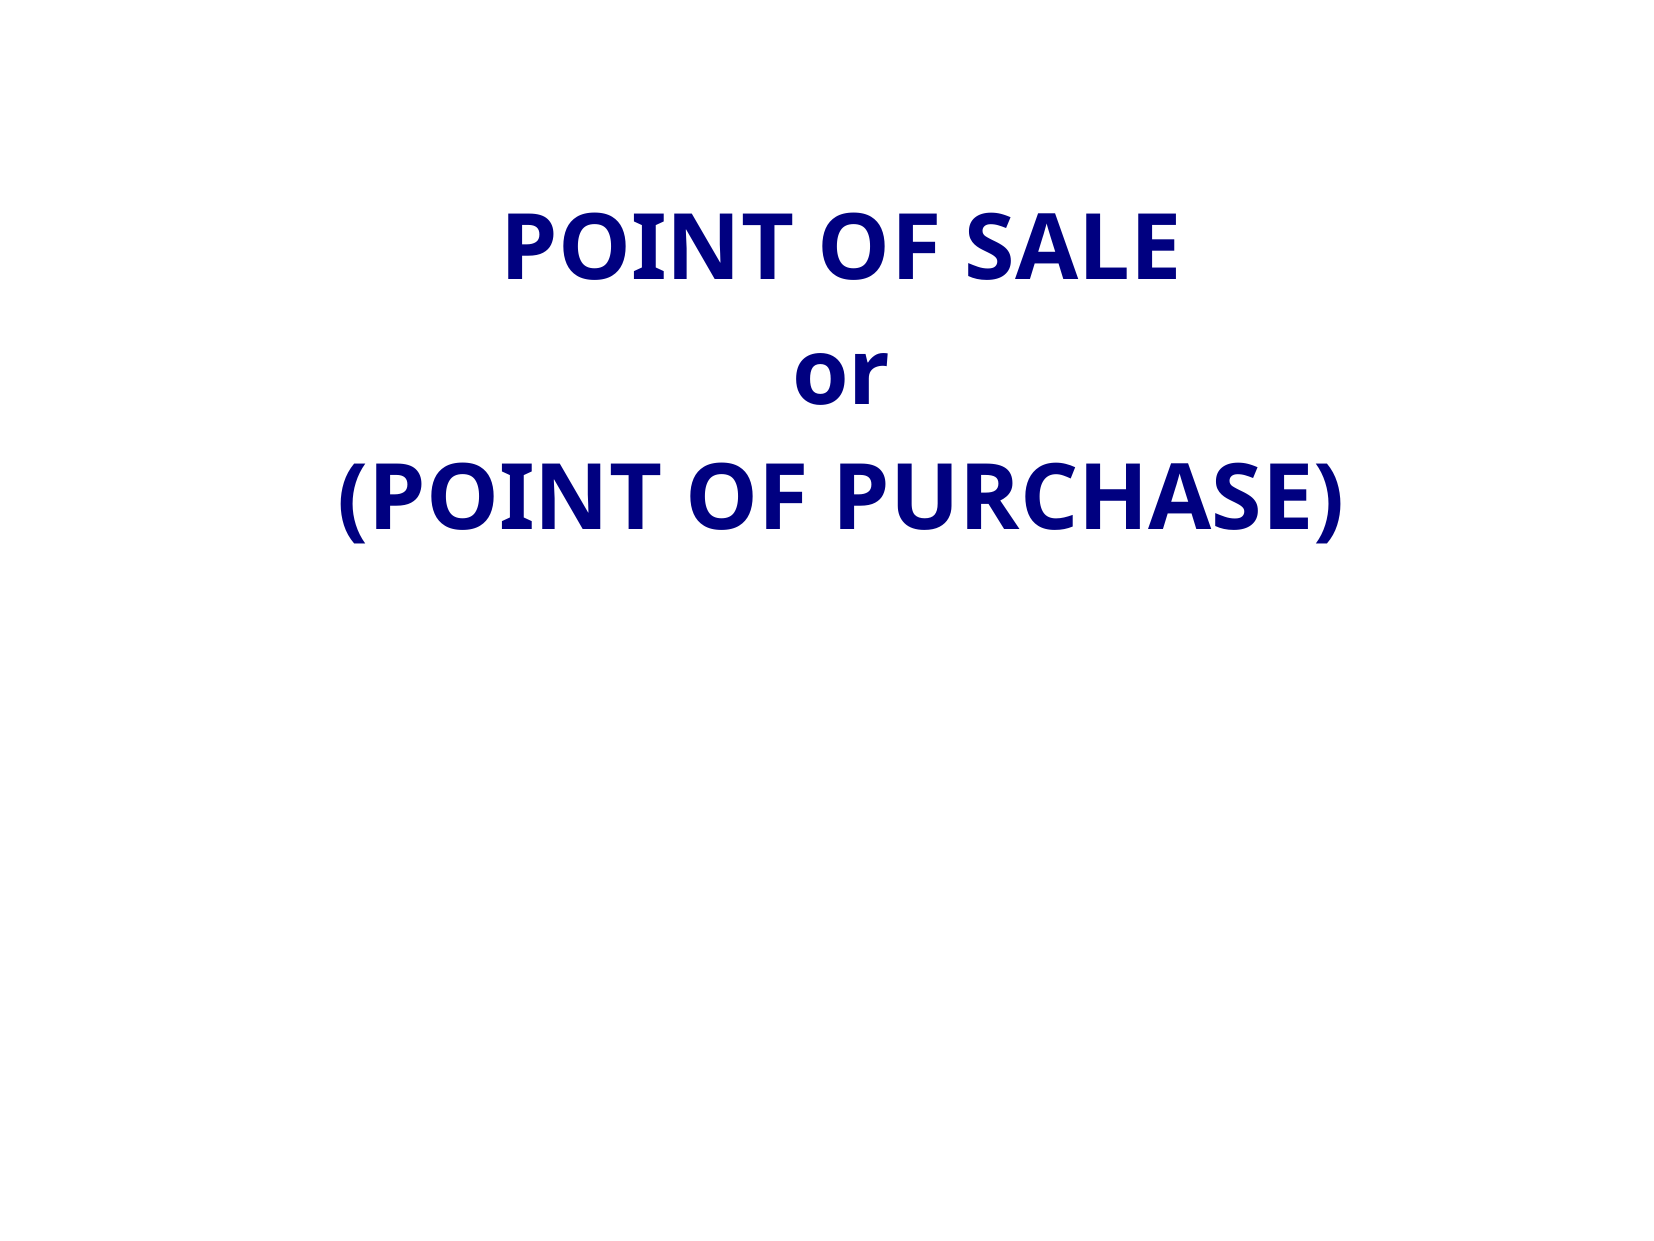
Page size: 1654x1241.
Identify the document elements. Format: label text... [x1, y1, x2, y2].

title POINT OF SALE or (POINT OF PURCHASE) [0, 0, 1654, 990]
